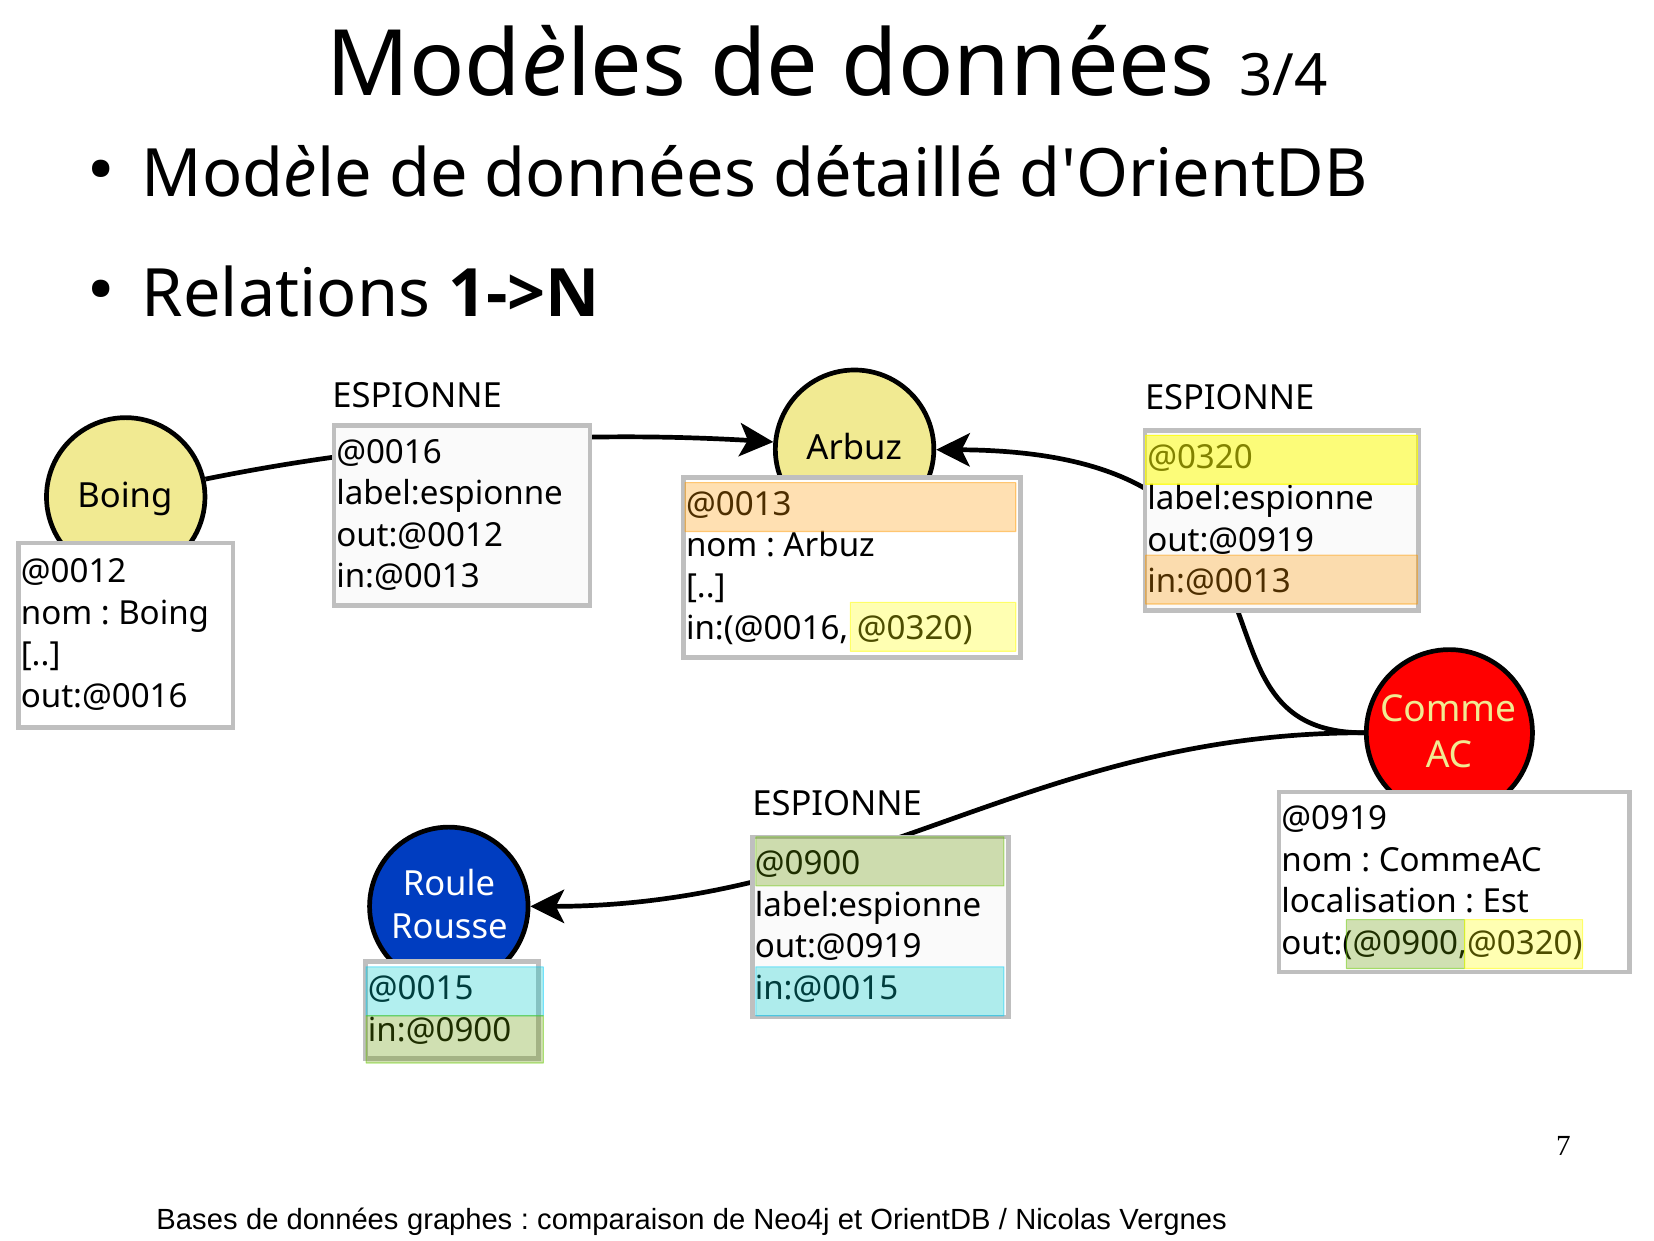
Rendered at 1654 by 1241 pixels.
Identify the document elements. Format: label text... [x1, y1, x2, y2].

text_box [1145, 435, 1418, 485]
text_box [755, 836, 1004, 886]
text_box [366, 966, 544, 1063]
list Modèle de données détaillé d'OrientDB Relations 1->N [71, 124, 1560, 366]
text_box [685, 482, 1016, 532]
text_box [1346, 919, 1583, 969]
picture [11, 366, 1637, 1063]
title Modèles de données 3/4 [82, 6, 1571, 114]
text_box [755, 966, 1004, 1016]
text_box [1145, 555, 1418, 605]
text_box [850, 602, 1016, 652]
text_box Bases de données graphes : comparaison de Neo4j et OrientDB / Nicolas Vergnes [141, 1195, 1245, 1241]
